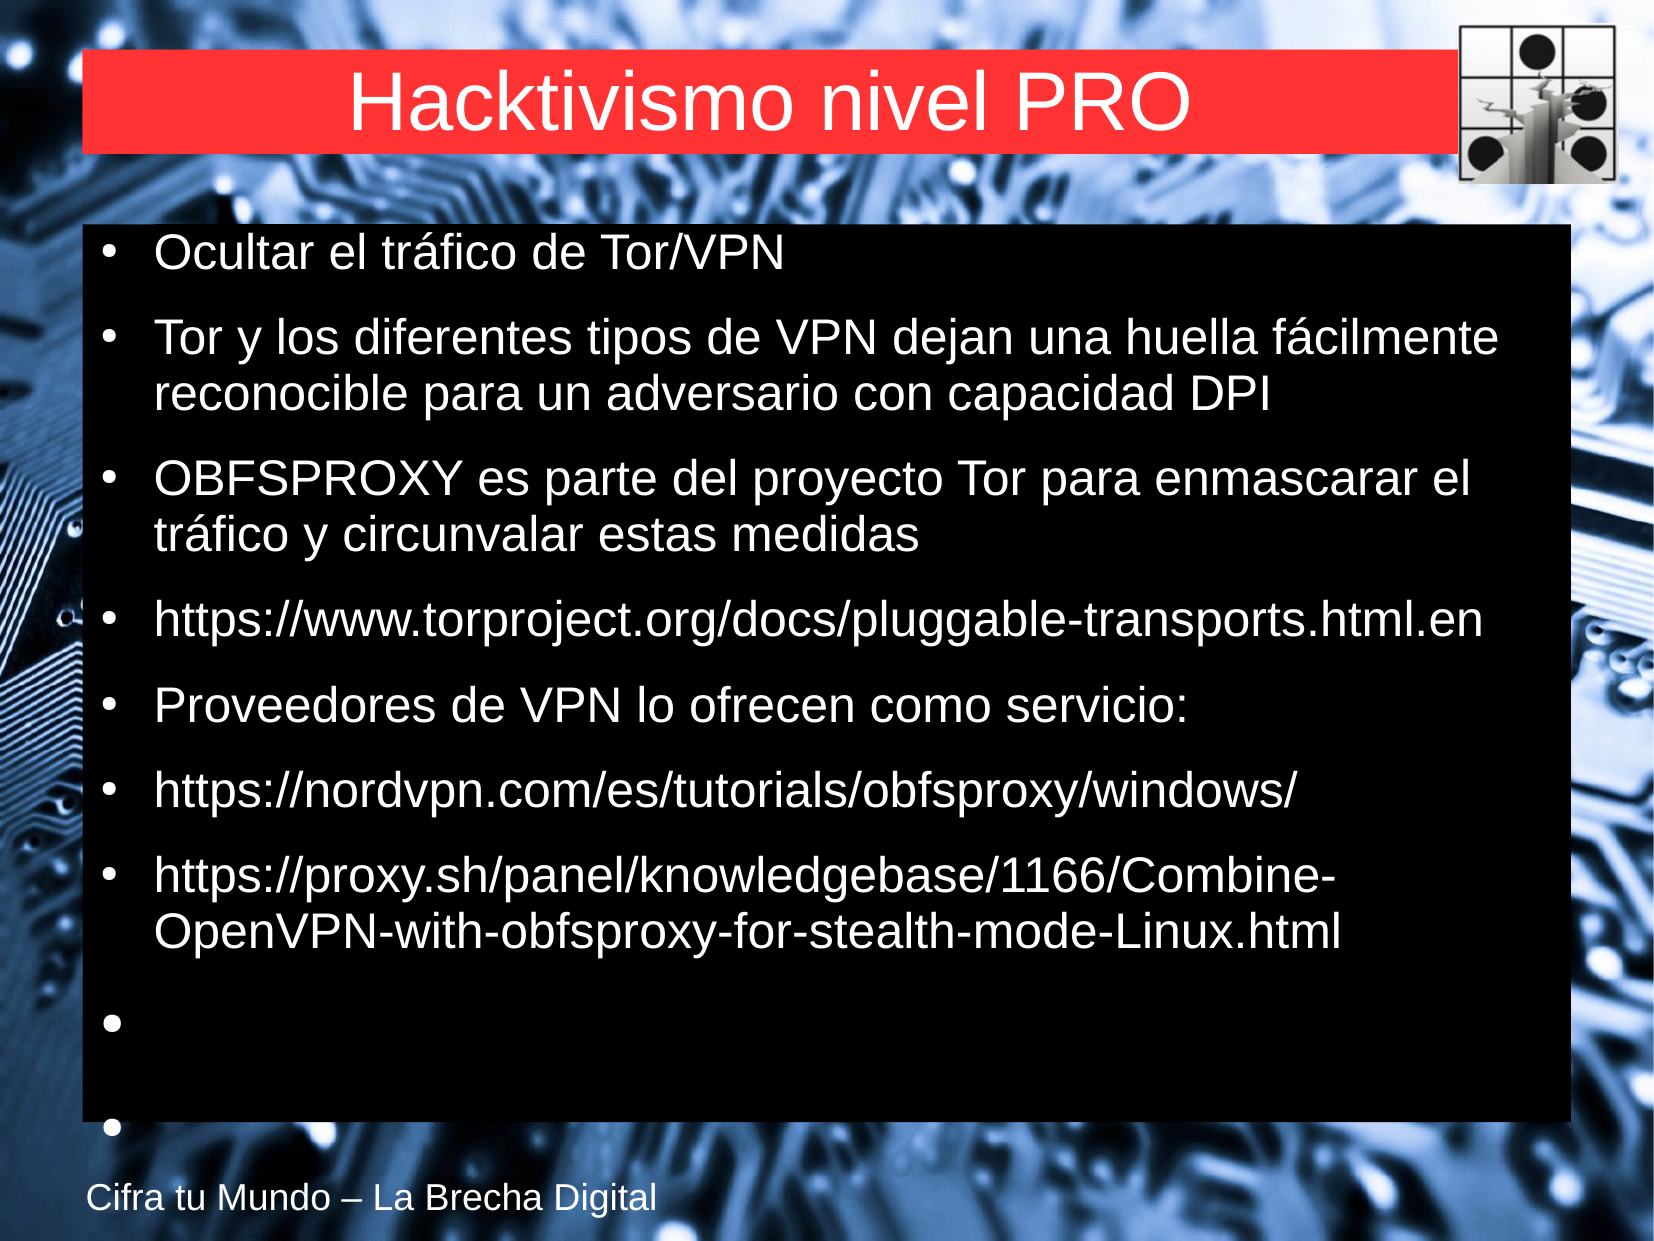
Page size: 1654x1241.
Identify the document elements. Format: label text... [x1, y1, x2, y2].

title Hacktivismo nivel PRO [82, 49, 1458, 154]
picture [0, 0, 1654, 1241]
list Ocultar el tráfico de Tor/VPN Tor y los diferentes tipos de VPN dejan una huella fácilmente reconocible para un adversario con capacidad DPI OBFSPROXY es parte del proyecto Tor para enmascarar el tráfico y circunvalar estas medidas https://www.torproject.org/docs/pluggable-transports.html.en Proveedores de VPN lo ofrecen como servicio: https://nordvpn.com/es/tutorials/obfsproxy/windows/ https://proxy.sh/panel/knowledgebase/1166/Combine-OpenVPN-with-obfsproxy-for-stealth-mode-Linux.html [82, 224, 1571, 1123]
text_box Cifra tu Mundo – La Brecha Digital [70, 1169, 1453, 1226]
